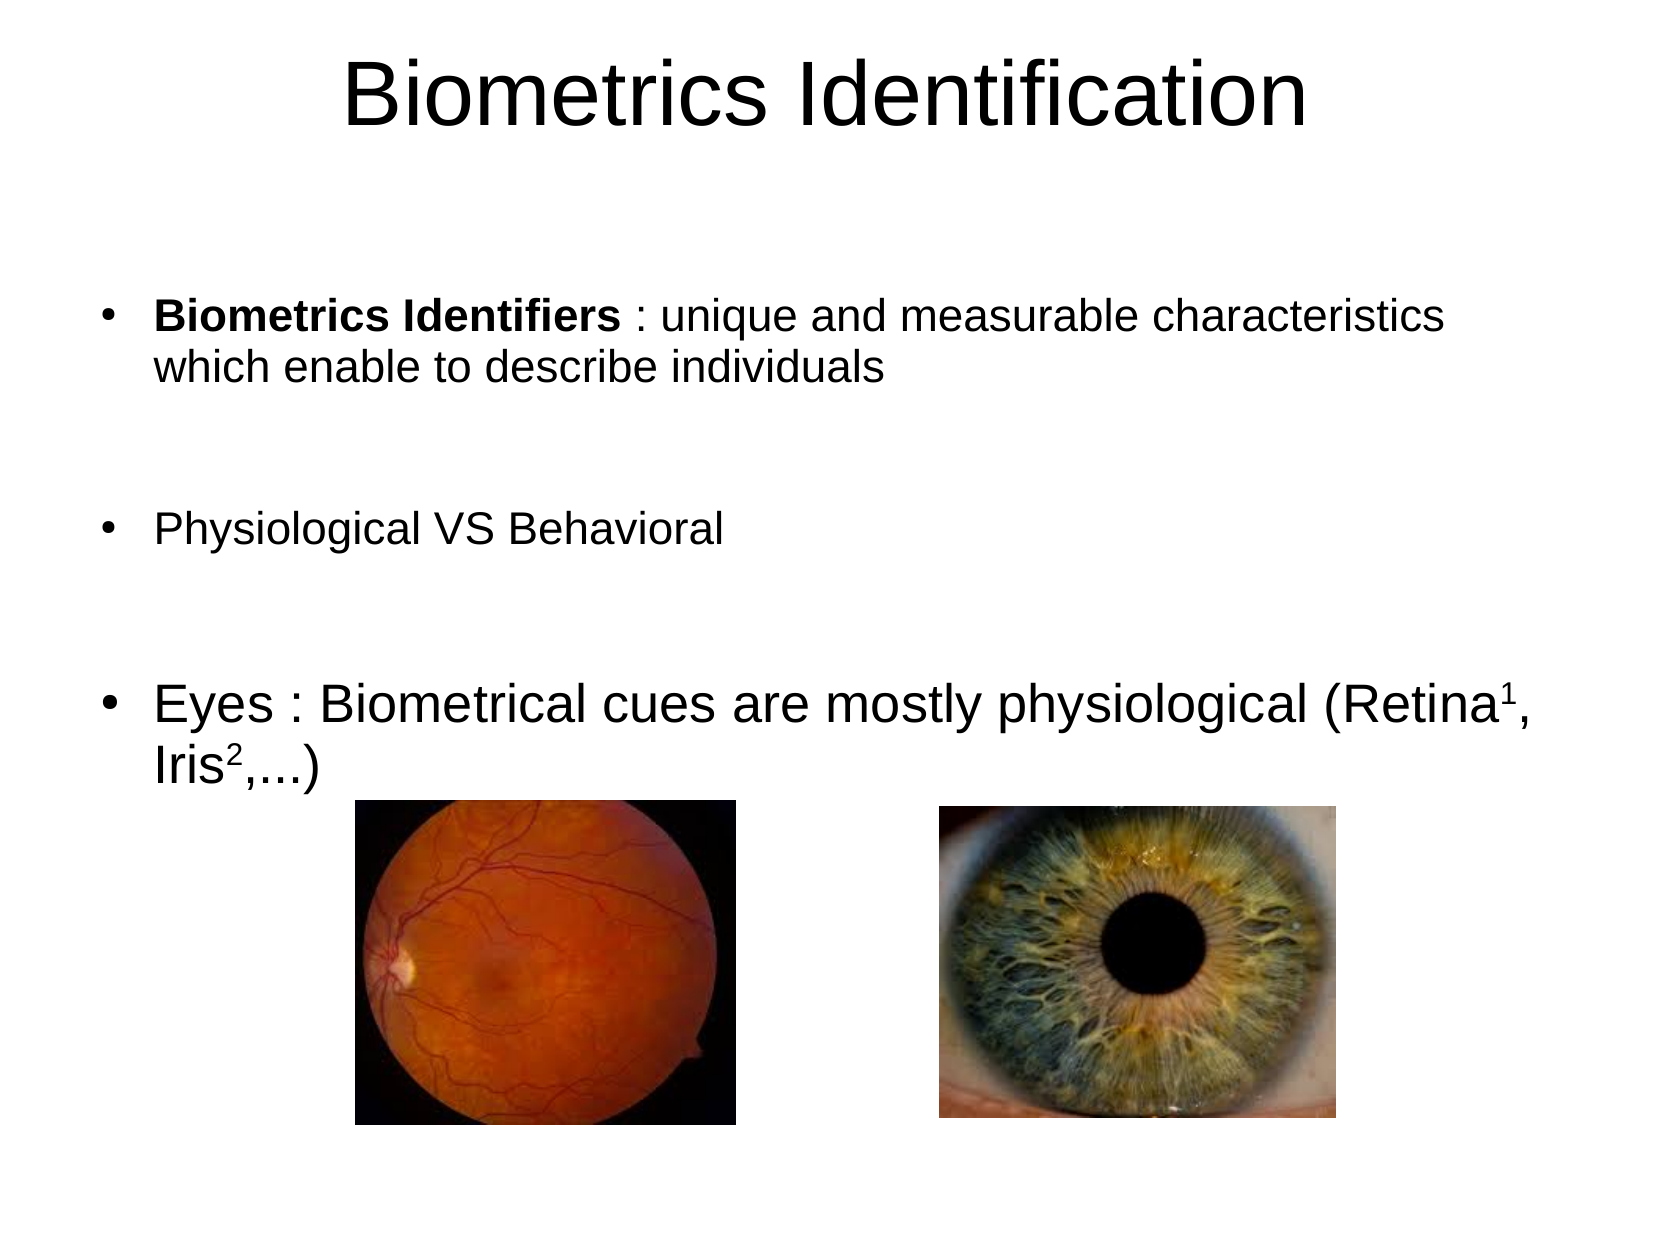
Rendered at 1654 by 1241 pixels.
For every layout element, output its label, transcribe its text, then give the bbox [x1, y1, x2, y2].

list Biometrics Identifiers : unique and measurable characteristics which enable to describe individuals Physiological VS Behavioral Eyes : Biometrical cues are mostly physiological (Retina1, Iris2,...) [82, 290, 1571, 1010]
title Biometrics Identification [82, 0, 1571, 198]
picture [355, 800, 736, 1126]
picture [939, 806, 1336, 1118]
